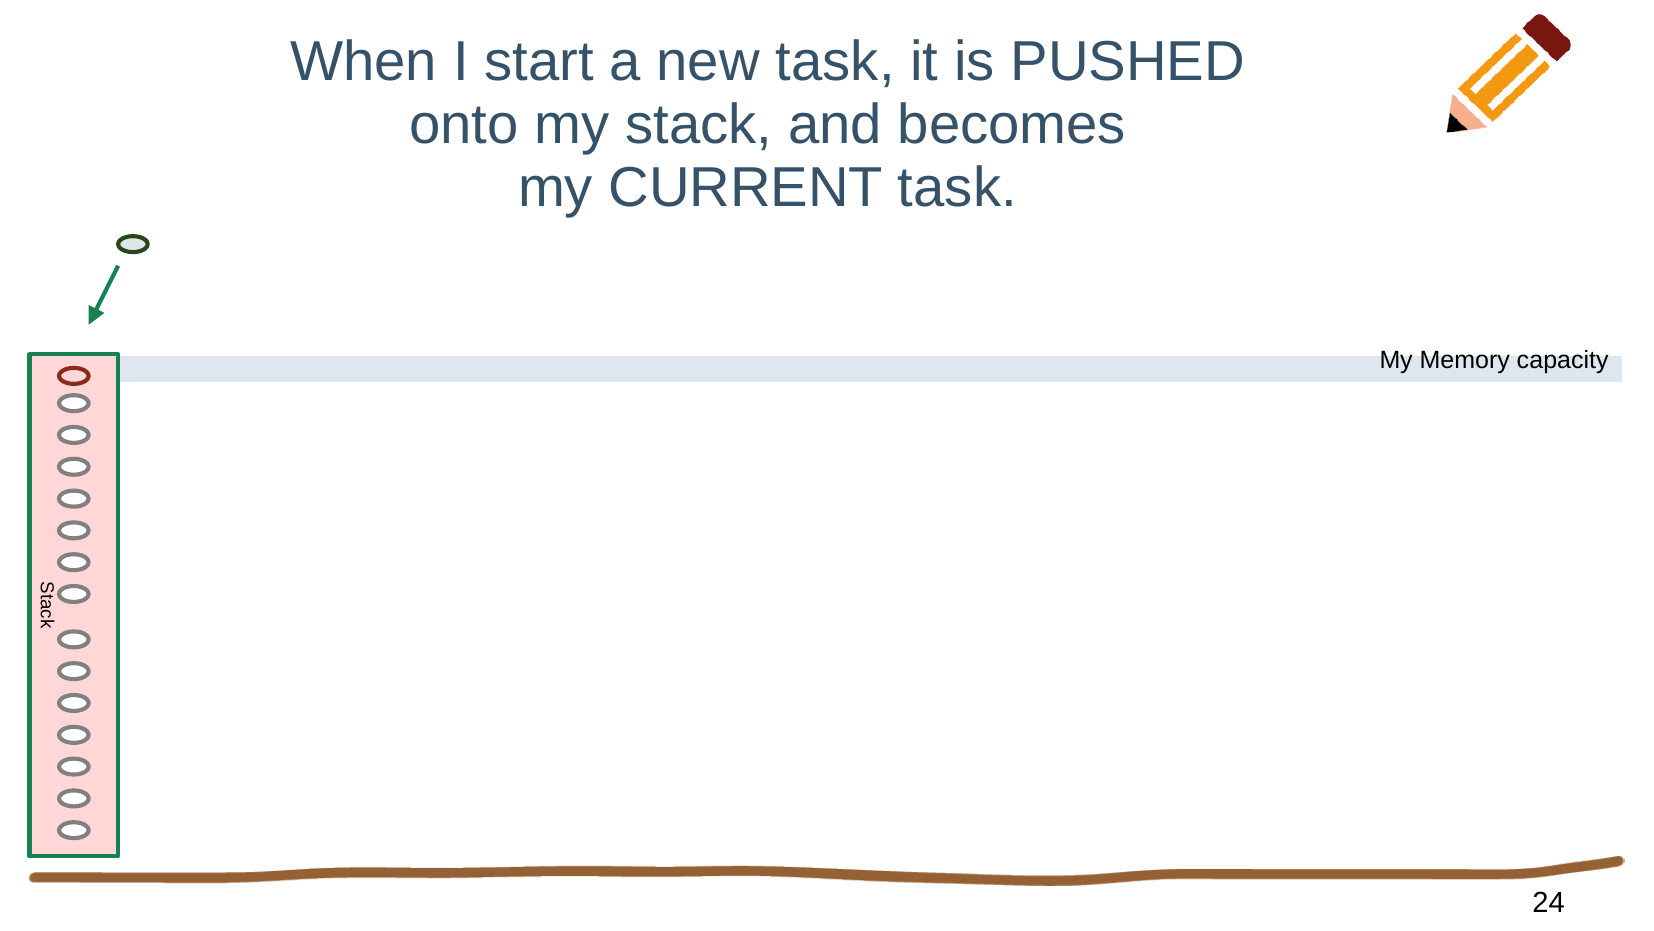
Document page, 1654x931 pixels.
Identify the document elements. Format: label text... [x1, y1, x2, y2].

text_box [59, 631, 89, 648]
text_box [59, 663, 89, 680]
text_box Stack [29, 354, 119, 857]
text_box [59, 367, 89, 384]
text_box [59, 726, 89, 743]
picture [29, 856, 1625, 886]
text_box [58, 395, 89, 412]
text_box [59, 790, 89, 807]
text_box [59, 758, 89, 775]
text_box [119, 354, 1625, 384]
text_box [59, 695, 89, 711]
text_box [58, 426, 89, 443]
text_box [58, 522, 89, 539]
text_box [58, 554, 89, 571]
text_box [58, 586, 89, 602]
text_box [59, 822, 89, 839]
text_box [118, 236, 148, 253]
text_box [58, 458, 89, 475]
text_box My Memory capacity [1364, 338, 1625, 381]
title When I start a new task, it is PUSHED onto my stack, and becomes my CURRENT task. [88, 29, 1447, 237]
picture [1446, 14, 1571, 133]
text_box [58, 490, 89, 507]
